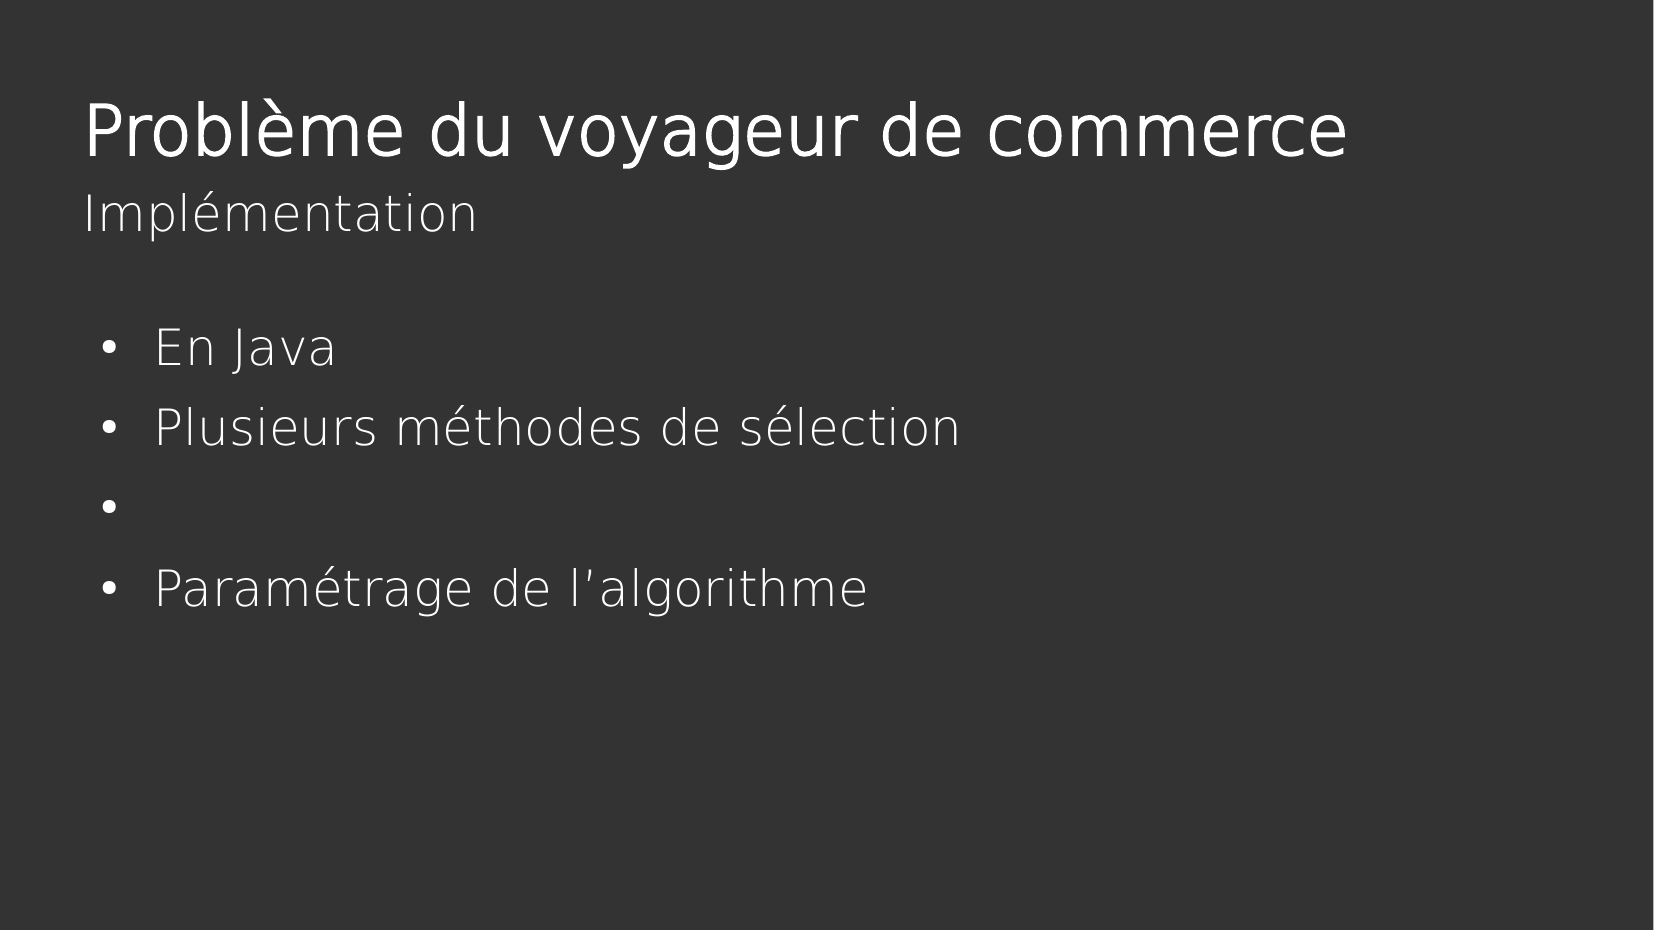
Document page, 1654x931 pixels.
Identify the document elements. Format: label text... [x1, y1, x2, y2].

list En Java Plusieurs méthodes de sélection Paramétrage de l’algorithme [82, 318, 1571, 886]
title Problème du voyageur de commerce [82, 78, 1571, 177]
title Implémentation [82, 177, 1571, 251]
